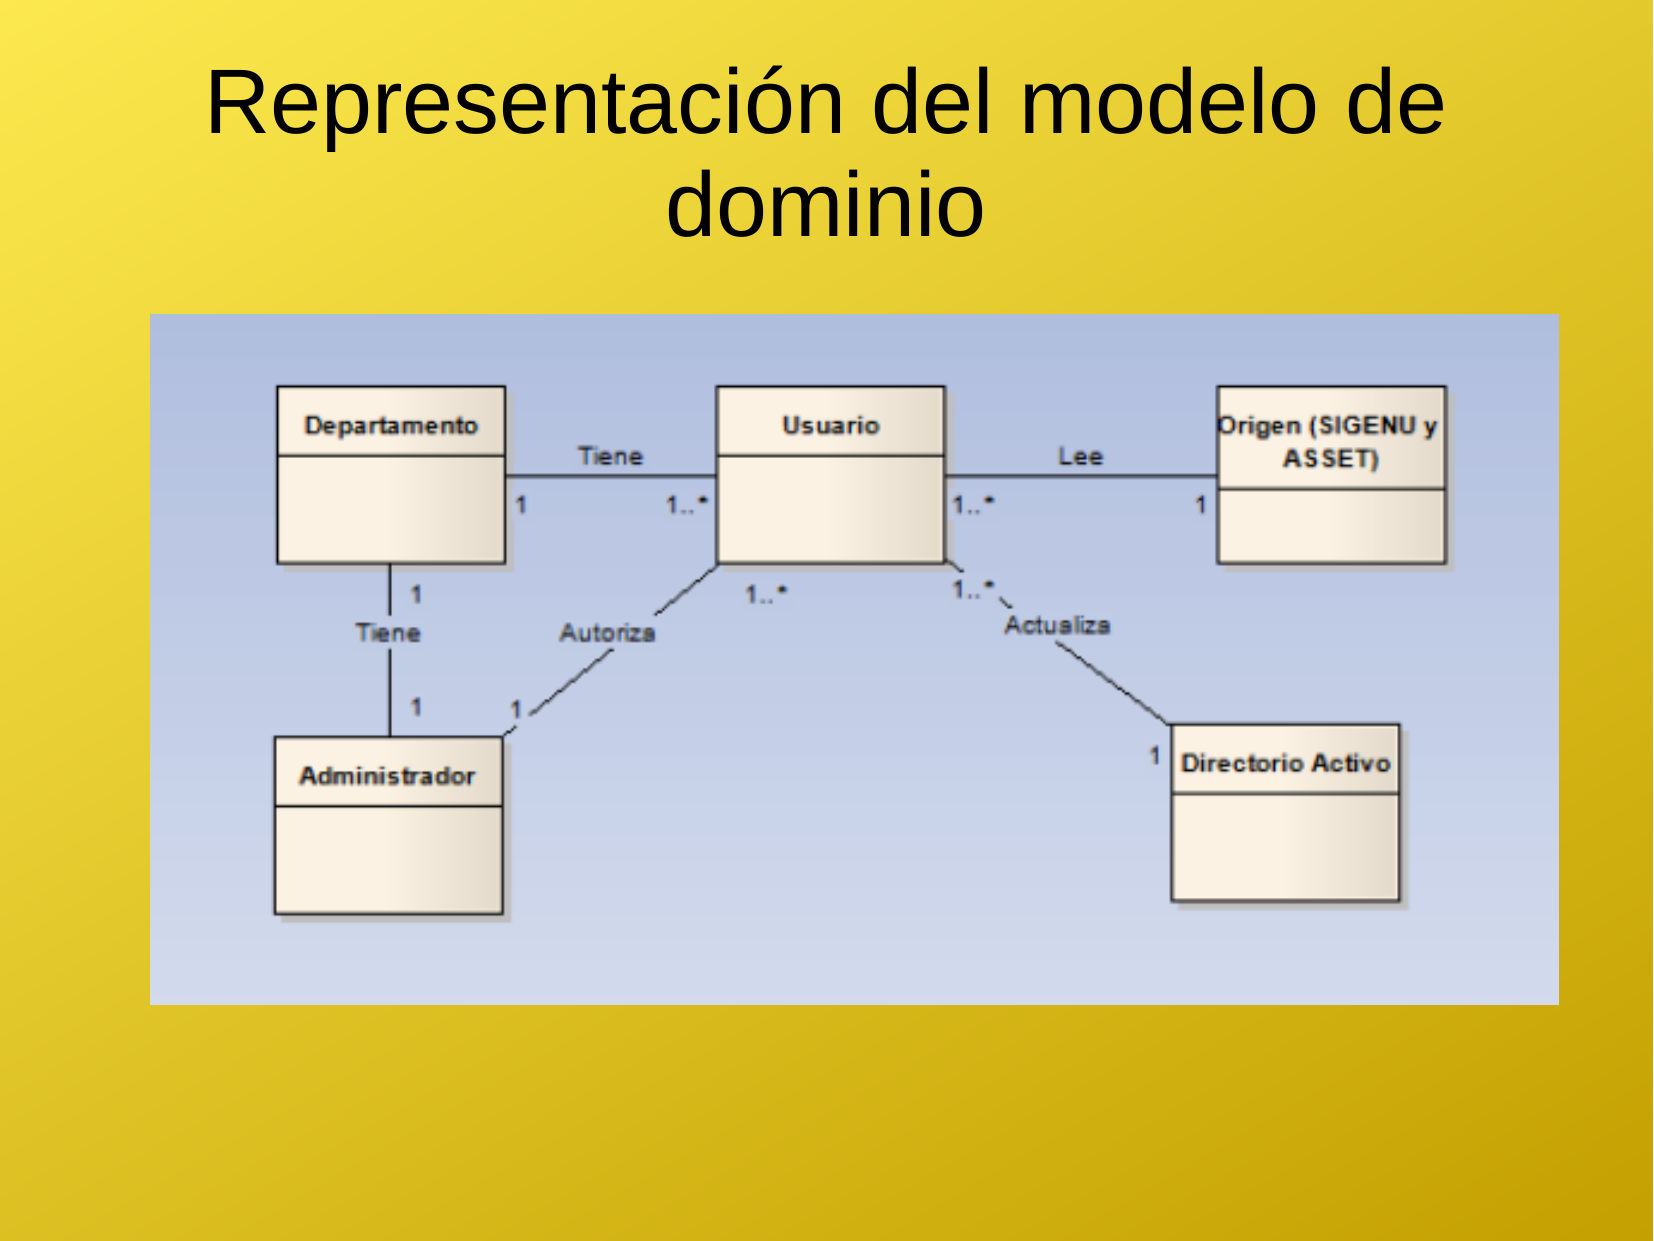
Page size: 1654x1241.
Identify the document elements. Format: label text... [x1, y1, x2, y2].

title Representación del modelo de dominio [82, 49, 1571, 257]
picture [150, 314, 1559, 1005]
